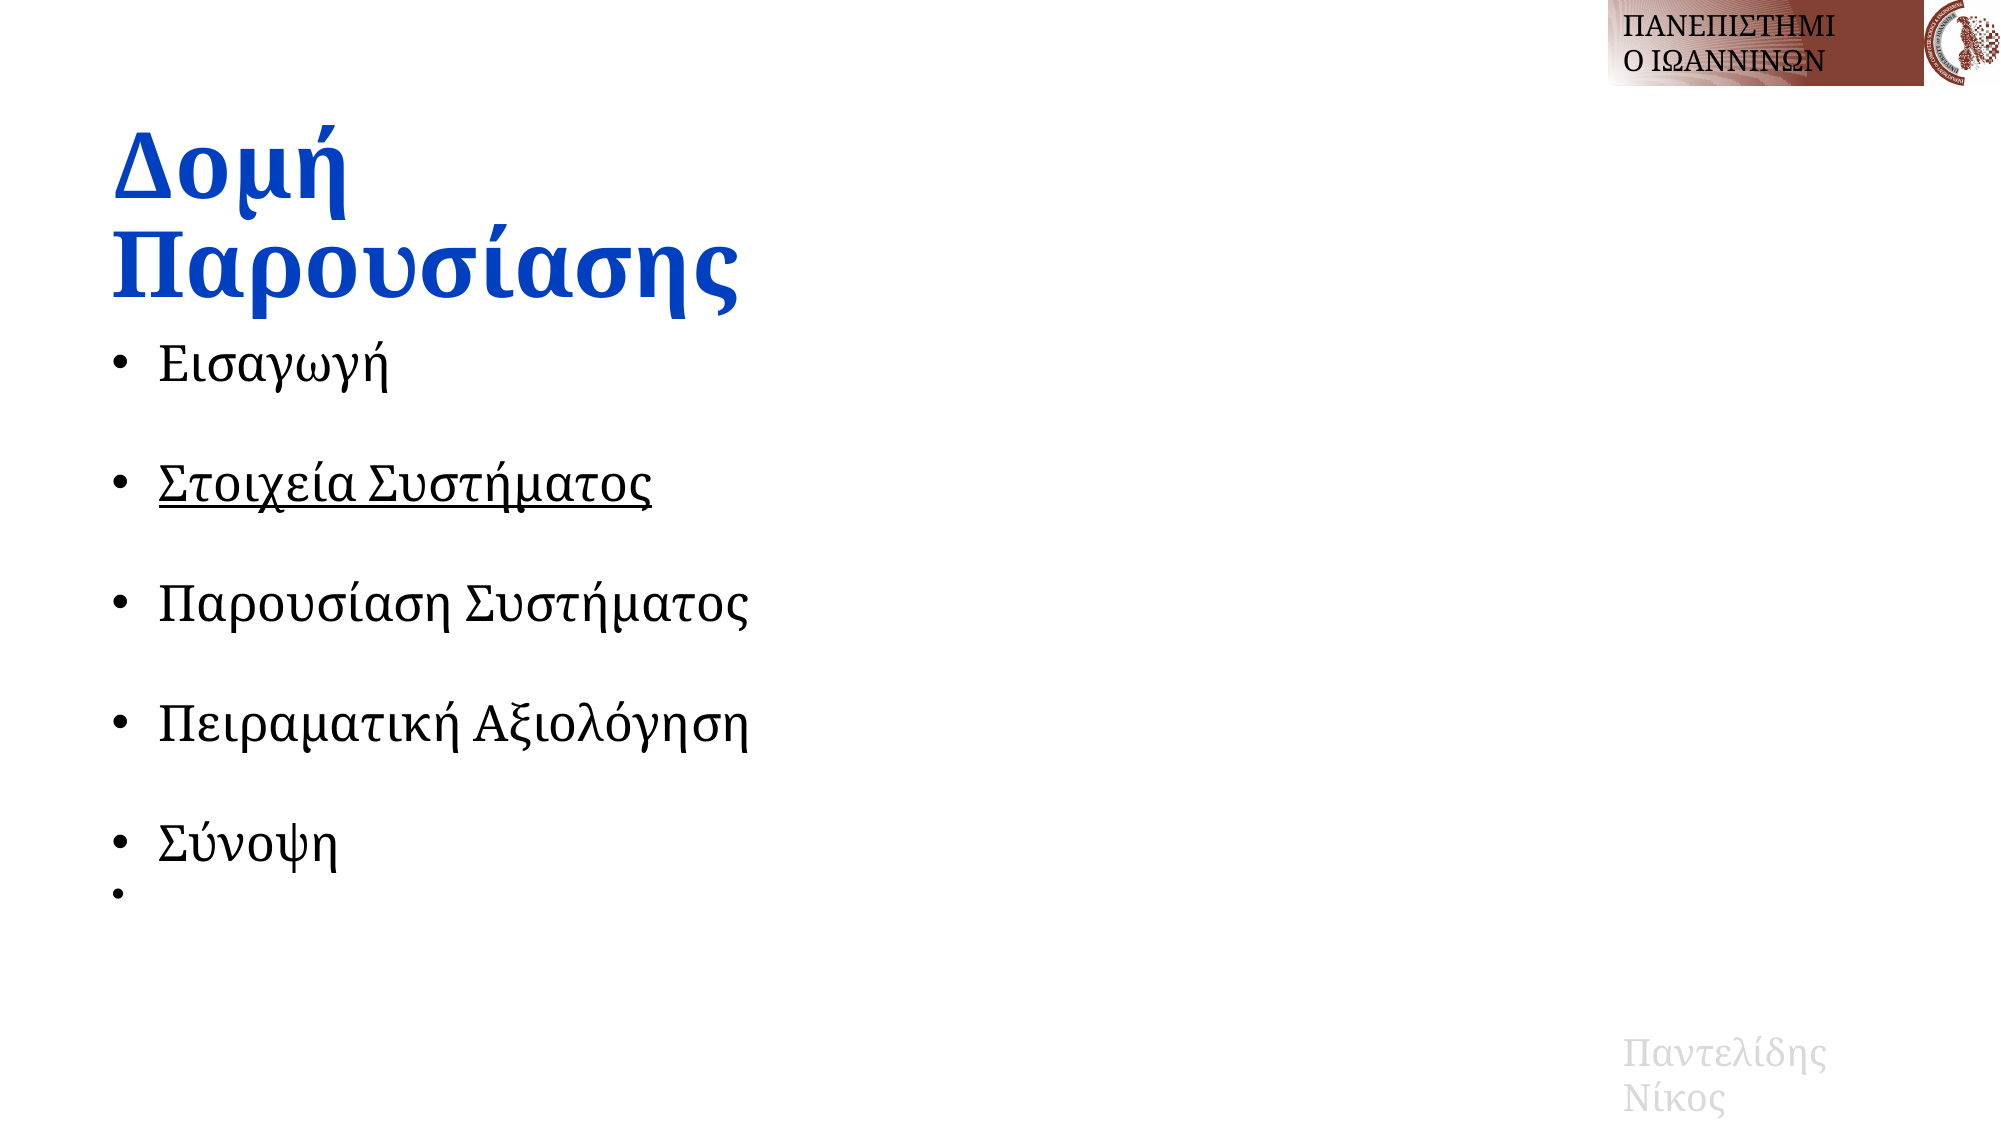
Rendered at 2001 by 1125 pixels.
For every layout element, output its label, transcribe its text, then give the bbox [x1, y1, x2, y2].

title Δομή Παρουσίασης [96, 112, 1001, 265]
text_box Εισαγωγή Στοιχεία Συστήματος Παρουσίαση Συστήματος Πειραματική Αξιολόγηση Σύνοψη [96, 265, 1001, 931]
